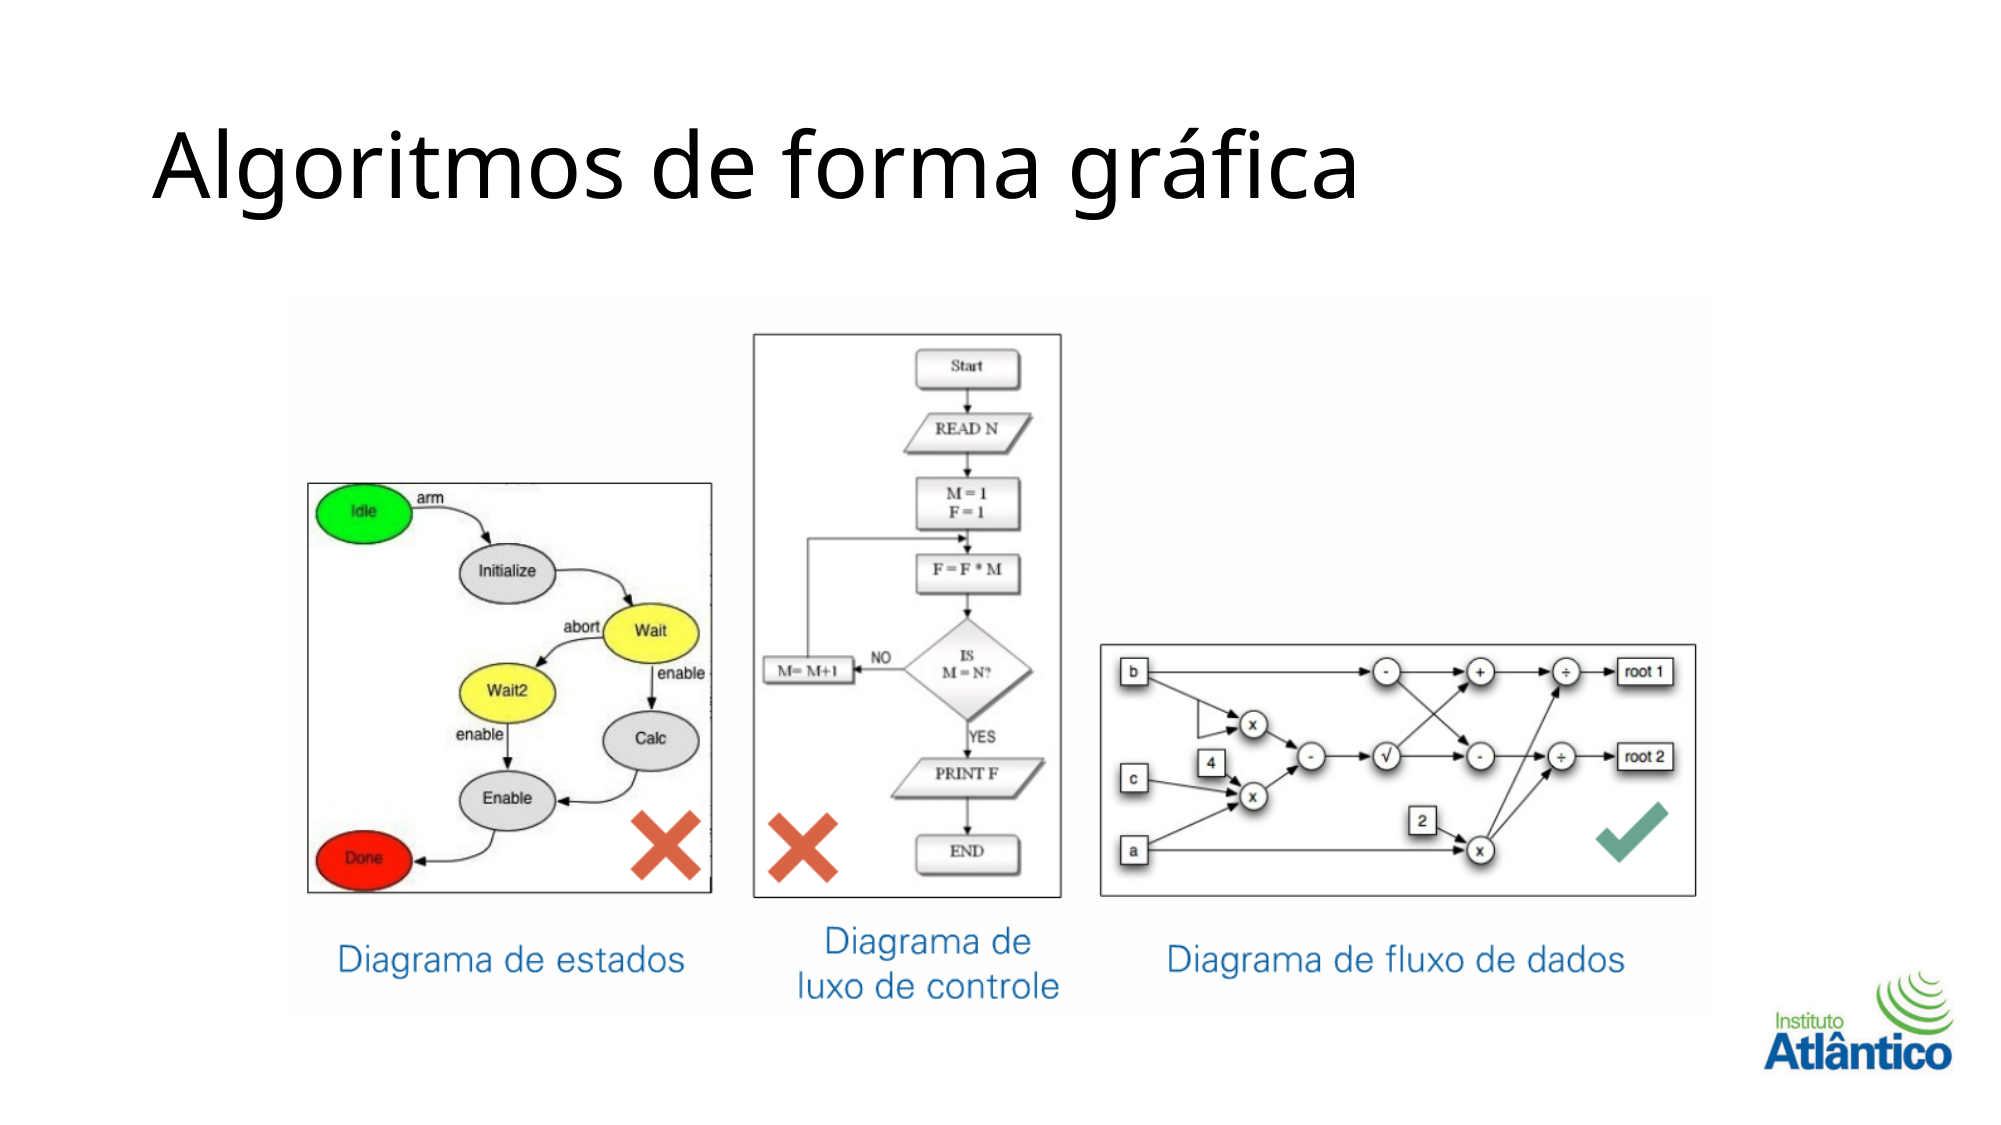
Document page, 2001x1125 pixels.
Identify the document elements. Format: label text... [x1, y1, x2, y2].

picture [286, 299, 1714, 1014]
picture [1717, 930, 2000, 1120]
title Algoritmos de forma gráfica [137, 59, 1863, 278]
